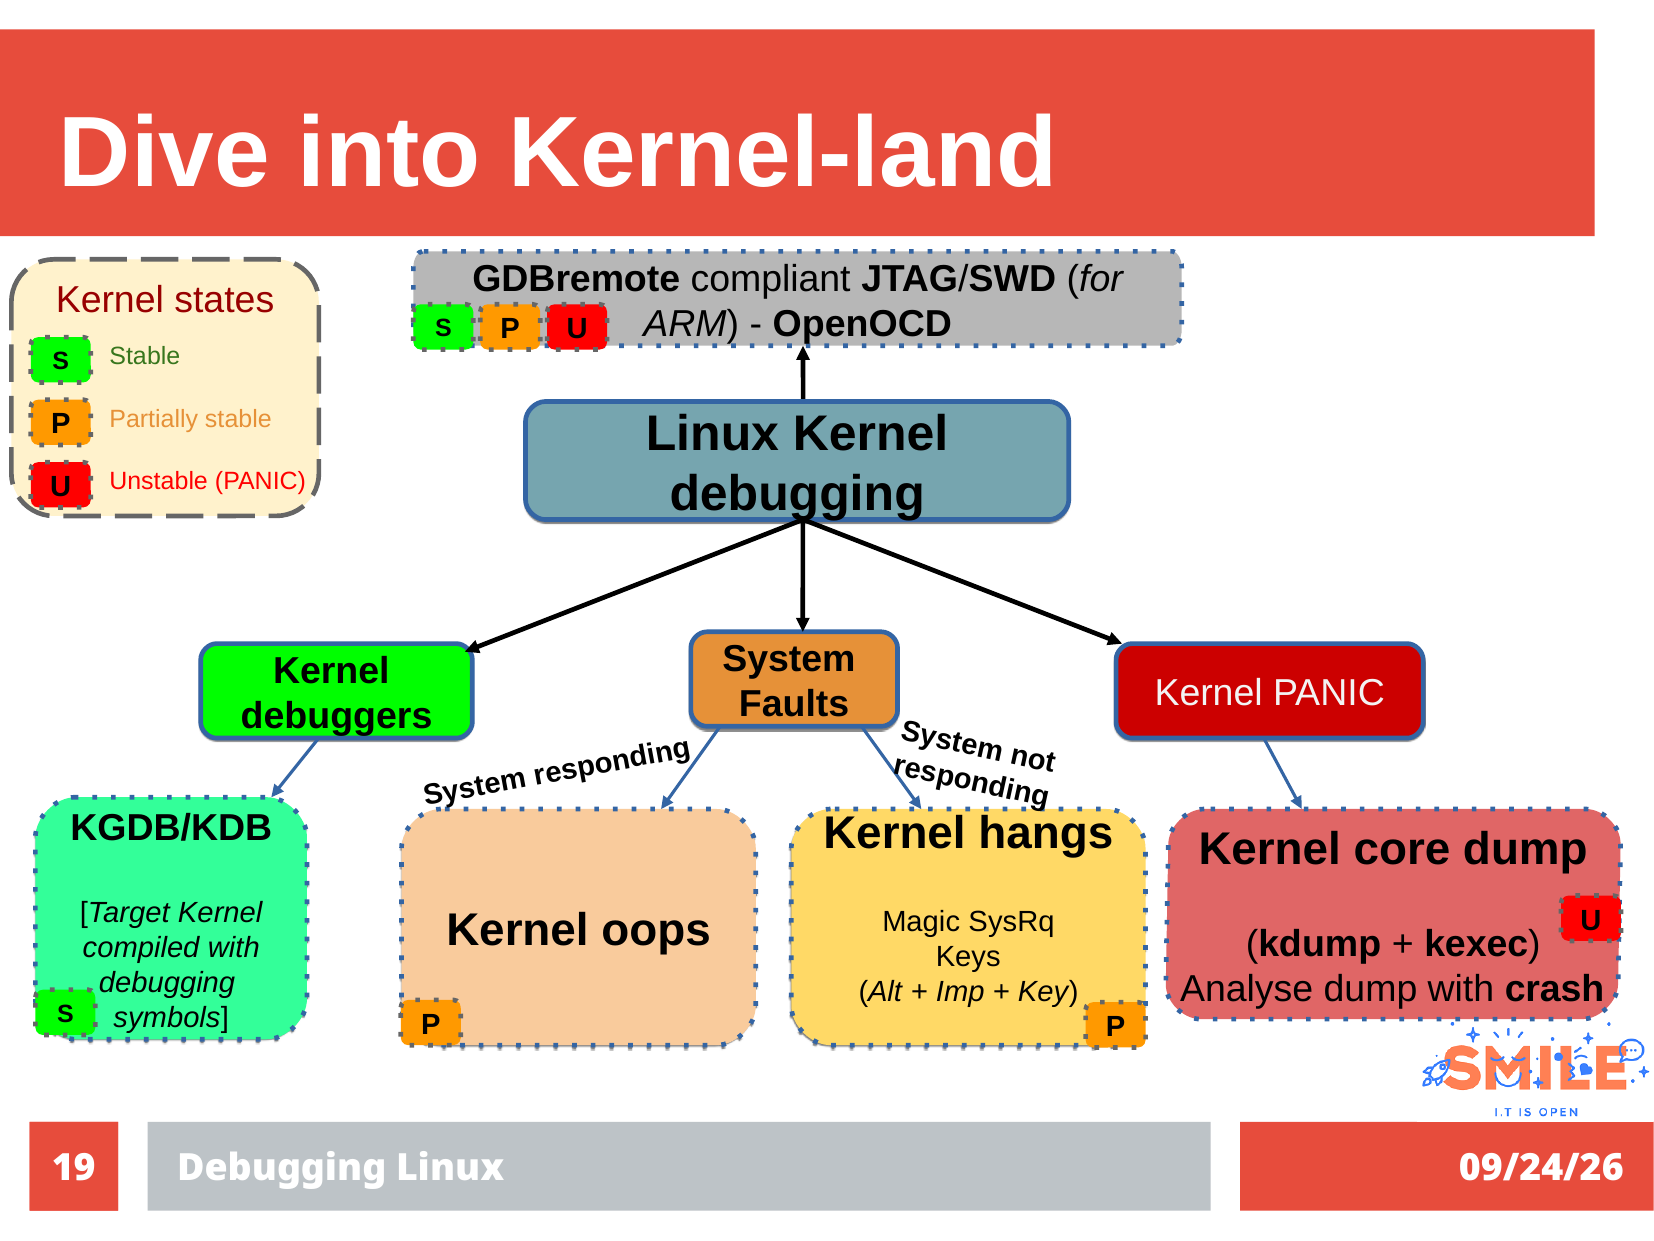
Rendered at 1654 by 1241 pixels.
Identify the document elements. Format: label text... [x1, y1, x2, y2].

text_box U [547, 304, 608, 350]
text_box KGDB/KDB [Target Kernel compiled with debugging symbols] [35, 797, 307, 1040]
text_box Kernel hangs Magic SysRq Keys (Alt + Imp + Key) [791, 808, 1146, 1046]
text_box Kernel debuggers [200, 643, 473, 739]
text_box Stable [94, 324, 225, 361]
text_box Partially stable [94, 387, 402, 423]
text_box S [413, 304, 474, 350]
text_box Dive into Kernel-land [58, 58, 1595, 207]
picture [1417, 1019, 1653, 1122]
text_box P [1085, 1002, 1146, 1048]
text_box System responding [402, 704, 735, 810]
text_box Kernel states [11, 259, 319, 516]
text_box U [1561, 895, 1622, 941]
text_box P [400, 999, 461, 1046]
text_box P [480, 304, 541, 350]
text_box Unstable (PANIC) [94, 449, 330, 486]
text_box Linux Kernel debugging [525, 401, 1069, 520]
text_box GDBremote compliant JTAG/SWD (for ARM) - OpenOCD [413, 251, 1182, 346]
text_box Kernel core dump (kdump + kexec) Analyse dump with crash [1165, 808, 1621, 1020]
text_box System not responding [884, 693, 1273, 808]
text_box Kernel oops [401, 808, 756, 1046]
text_box System Faults [690, 631, 898, 727]
text_box Kernel PANIC [1116, 643, 1424, 739]
text_box U [30, 462, 91, 508]
text_box P [30, 399, 91, 445]
text_box S [35, 989, 96, 1036]
text_box S [30, 337, 91, 383]
